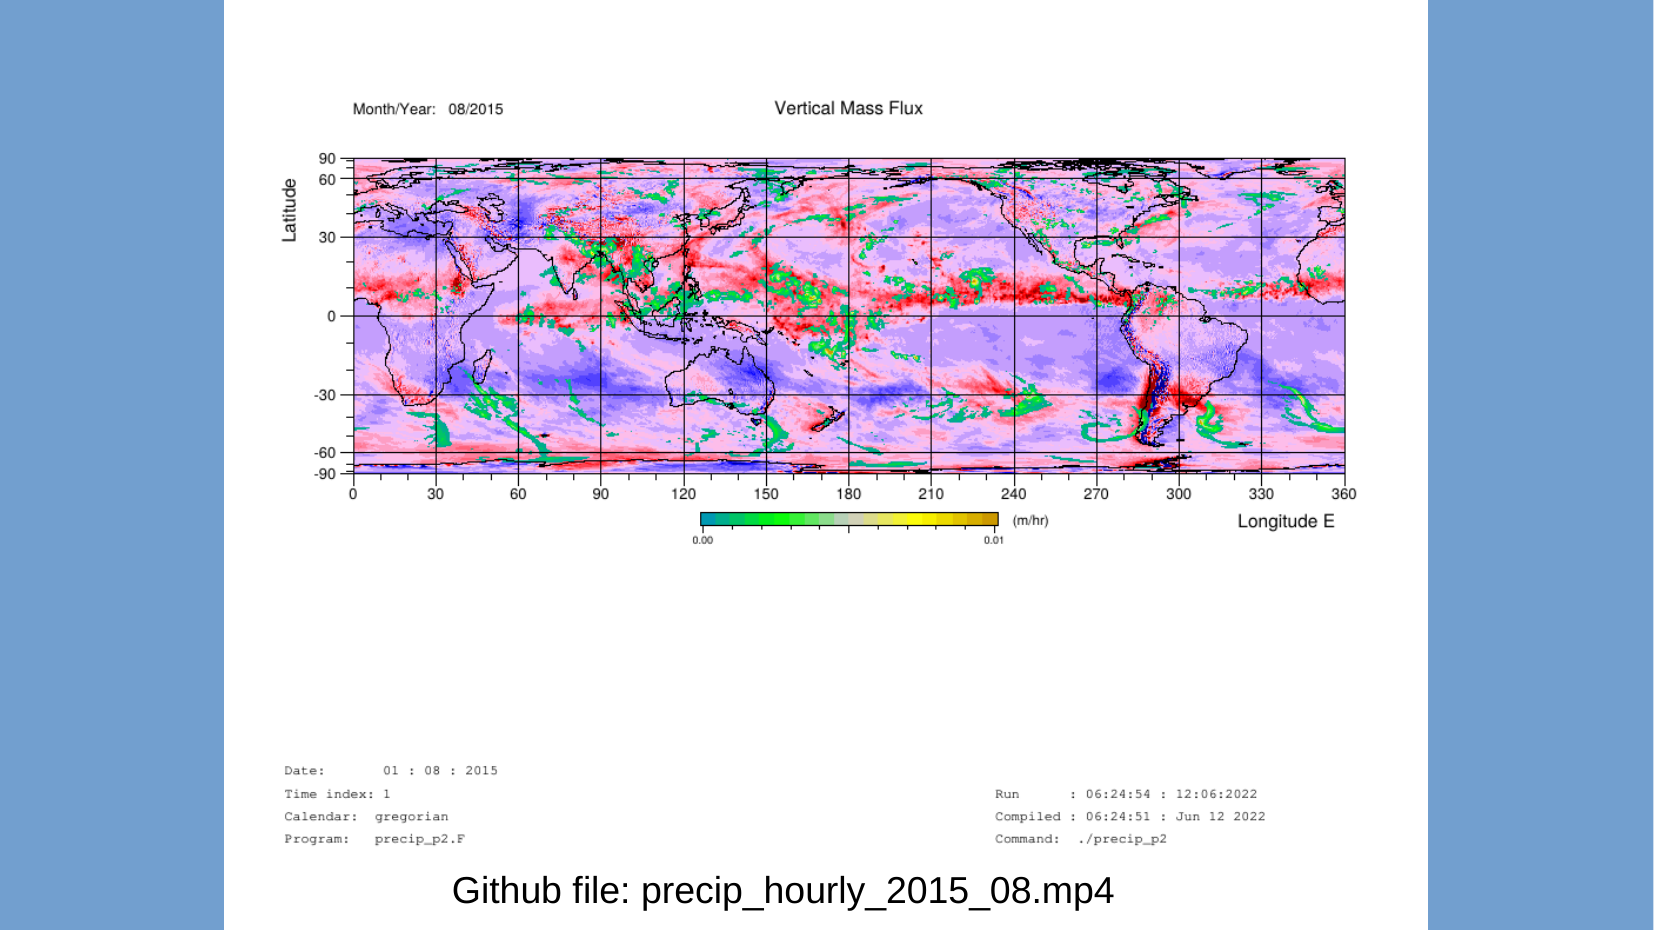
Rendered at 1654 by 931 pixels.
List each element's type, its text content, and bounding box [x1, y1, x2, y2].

text_box Github file: precip_hourly_2015_08.mp4 [437, 862, 1141, 920]
picture [224, 0, 1428, 931]
